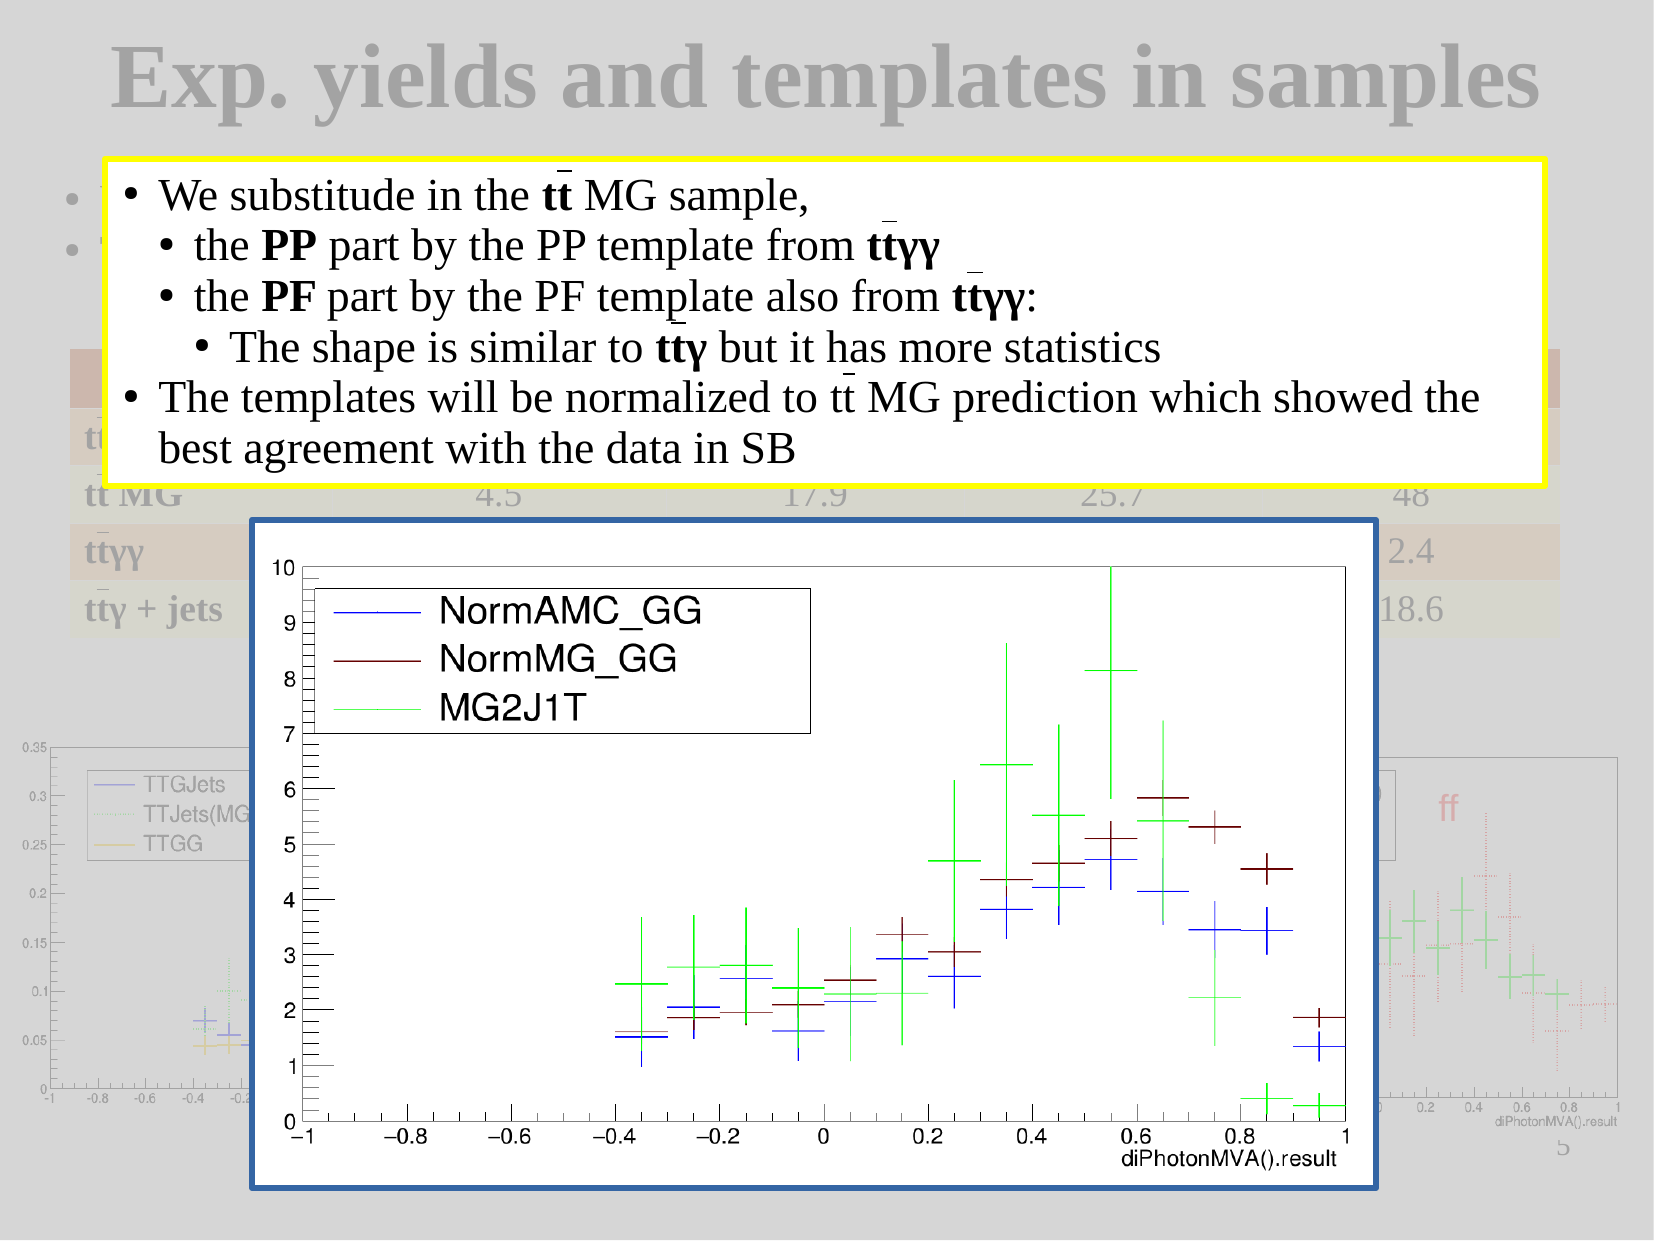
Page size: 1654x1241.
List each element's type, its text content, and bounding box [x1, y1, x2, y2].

picture [255, 522, 1373, 1186]
text_box [0, 0, 1654, 1241]
text_box We substitude in the tt MG sample, the PP part by the PP template from ttγγ the PF part by the PF template also from ttγγ: The shape is similar to ttγ but it has more statistics The templates will be normalized to tt MG prediction which showed the best agreement with the data in SB [105, 158, 1546, 486]
